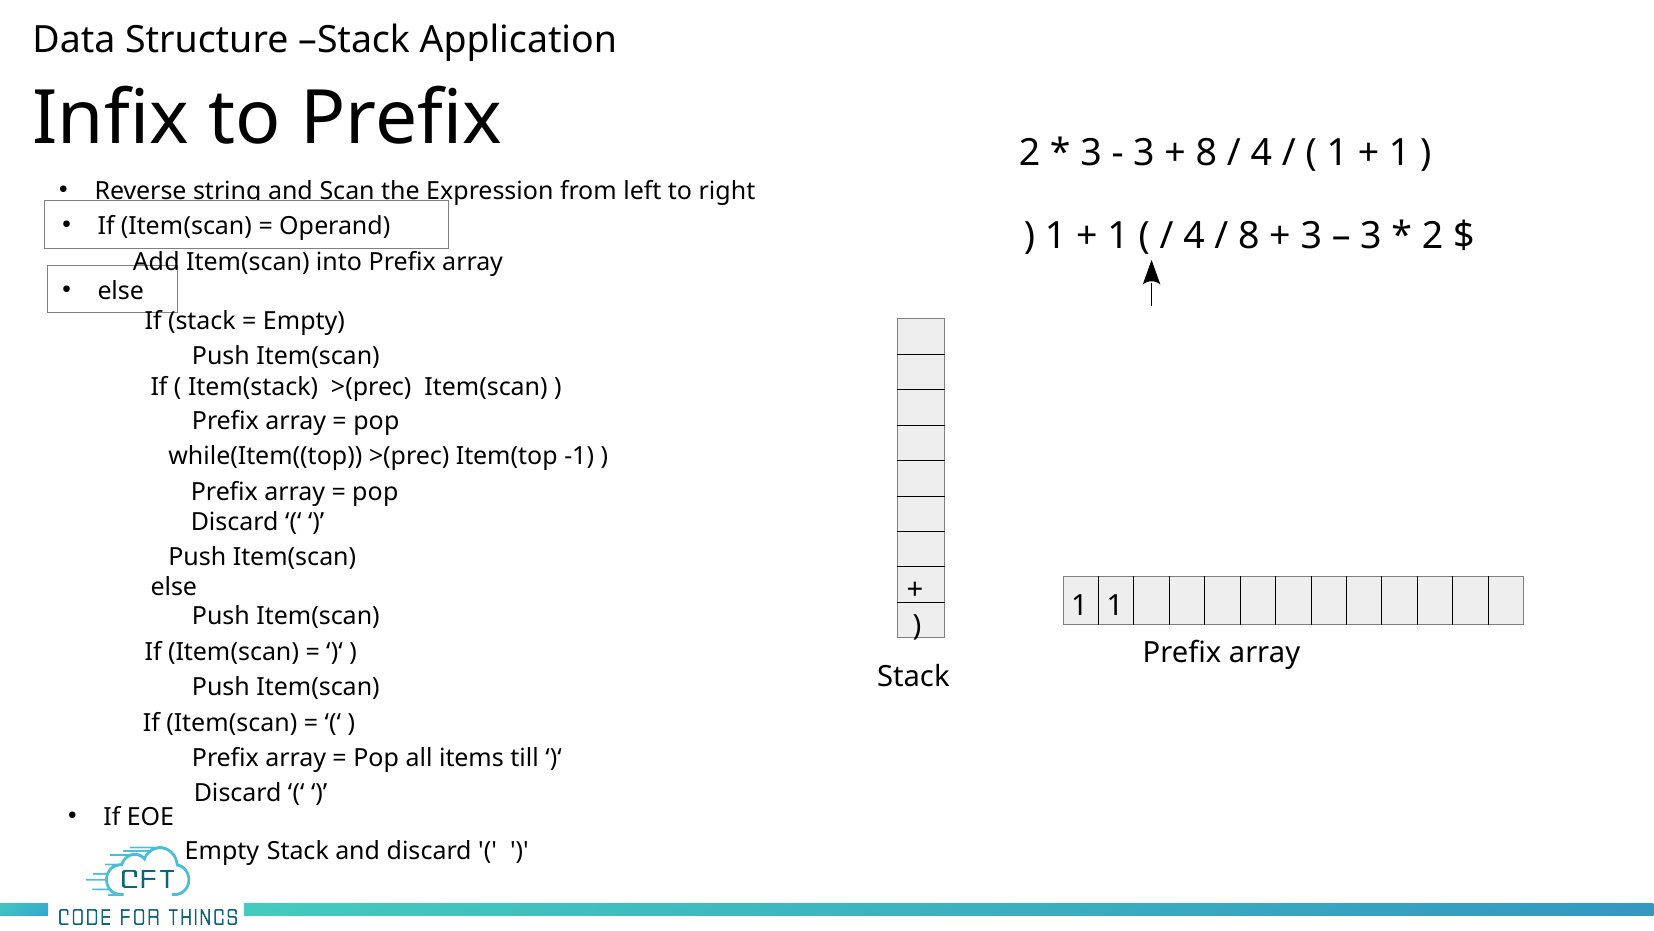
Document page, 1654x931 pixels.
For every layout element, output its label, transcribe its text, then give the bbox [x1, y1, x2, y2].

text_box ) 1 + 1 ( / 4 / 8 + 3 – 3 * 2 $ [973, 200, 1577, 260]
text_box [1347, 576, 1381, 625]
text_box Push Item(scan) [118, 531, 390, 576]
text_box Prefix array = pop [140, 466, 442, 526]
text_box else [100, 561, 243, 621]
text_box + [891, 561, 947, 611]
text_box Discard ‘(‘ ‘)’ [140, 496, 376, 531]
text_box Add Item(scan) into Prefix array [82, 236, 780, 286]
text_box [897, 532, 945, 561]
text_box [1241, 576, 1275, 624]
text_box while(Item((top)) >(prec) Item(top -1) ) [118, 430, 762, 489]
text_box [897, 497, 945, 531]
text_box If (Item(scan) = ‘)‘ ) [94, 625, 508, 671]
text_box [1418, 576, 1452, 625]
title Data Structure –Stack Application Infix to Prefix [32, 12, 1536, 166]
text_box Prefix array = pop [141, 395, 498, 430]
text_box If (Item(scan) = ‘(‘ ) [92, 696, 449, 756]
text_box Push Item(scan) [141, 330, 473, 390]
text_box Discard ‘(‘ ‘)’ [143, 767, 475, 812]
text_box Push Item(scan) [141, 661, 473, 706]
text_box Prefix array [1128, 624, 1341, 674]
text_box [1382, 576, 1417, 625]
text_box [1489, 576, 1524, 625]
text_box [897, 461, 945, 496]
text_box ) [897, 611, 943, 646]
text_box If (stack = Empty) [94, 295, 449, 355]
text_box [897, 426, 945, 460]
text_box [1312, 576, 1346, 625]
picture [59, 846, 237, 925]
text_box If (Item(scan) = Operand) [47, 200, 491, 260]
text_box 1 [1091, 577, 1140, 627]
text_box If EOE [53, 791, 201, 836]
text_box 2 * 3 - 3 + 8 / 4 / ( 1 + 1 ) [968, 118, 1554, 178]
text_box [897, 318, 945, 354]
text_box Prefix array = Pop all items till ‘)‘ [141, 732, 685, 792]
text_box [1276, 576, 1311, 624]
text_box [897, 355, 945, 389]
text_box [1170, 576, 1204, 624]
text_box else [47, 265, 213, 325]
text_box [1453, 576, 1488, 625]
text_box Reverse string and Scan the Expression from left to right [44, 165, 960, 225]
text_box [1205, 576, 1240, 624]
text_box Empty Stack and discard '(' ')' [134, 820, 656, 880]
text_box If ( Item(stack) >(prec) Item(scan) ) [100, 360, 632, 406]
text_box Push Item(scan) [141, 590, 414, 625]
text_box [897, 390, 945, 425]
text_box Stack [862, 647, 973, 697]
text_box 1 [1056, 576, 1105, 627]
text_box [1134, 576, 1169, 624]
